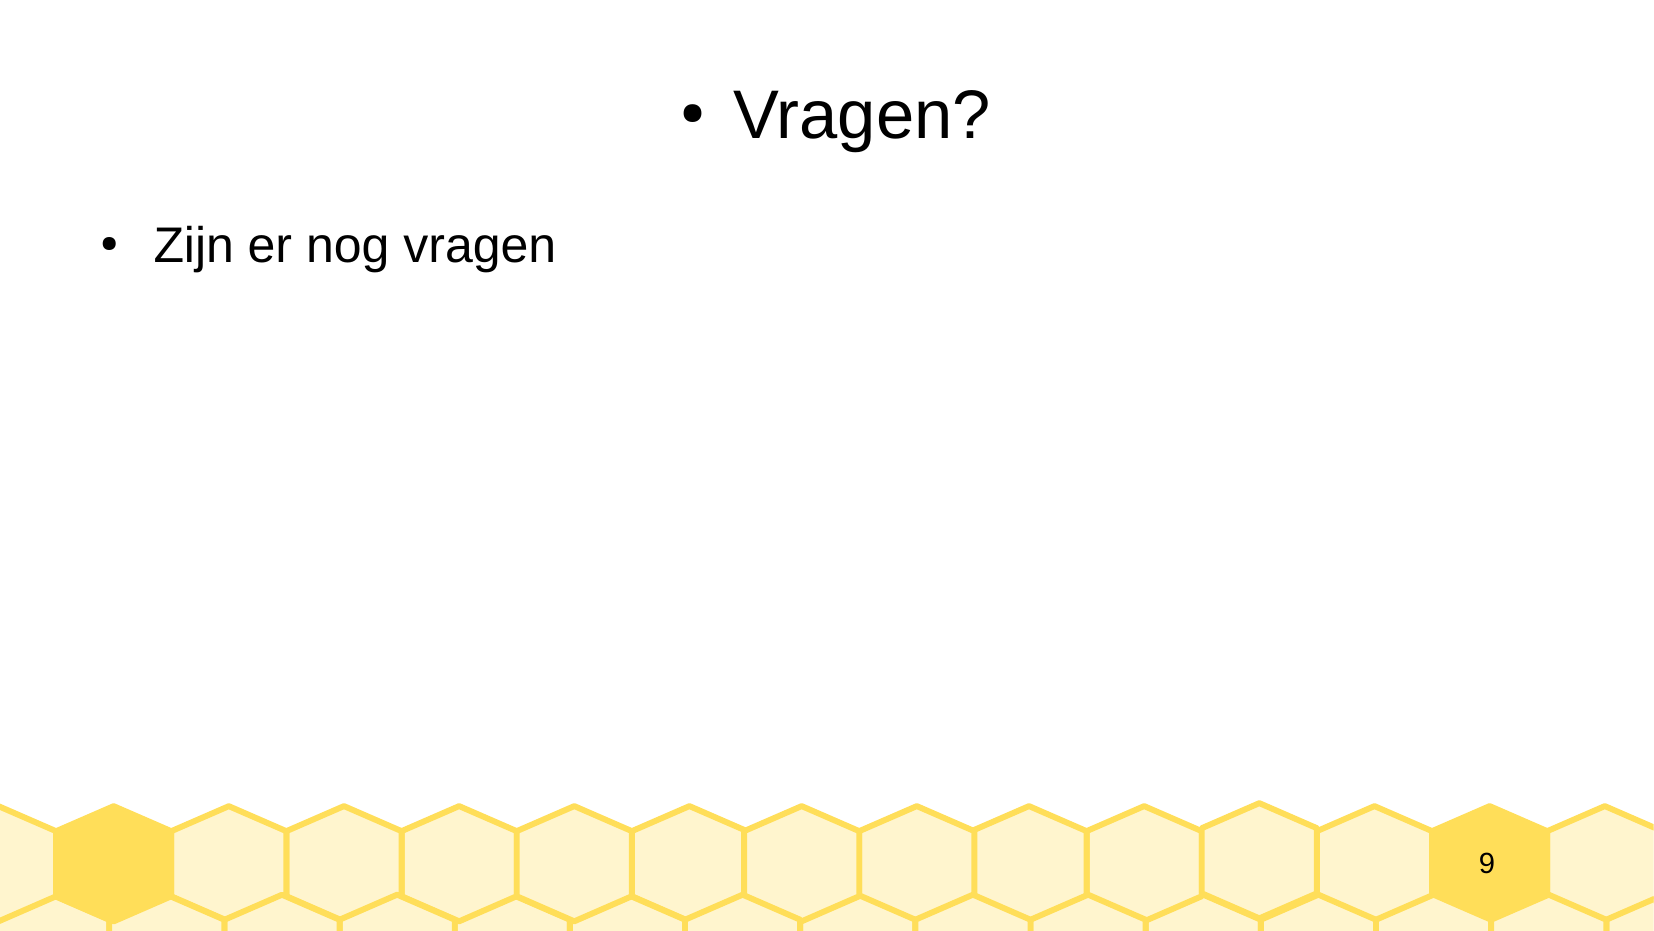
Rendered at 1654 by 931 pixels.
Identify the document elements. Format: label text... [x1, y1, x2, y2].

list Zijn er nog vragen [82, 217, 1571, 758]
title Vragen? [82, 37, 1571, 193]
